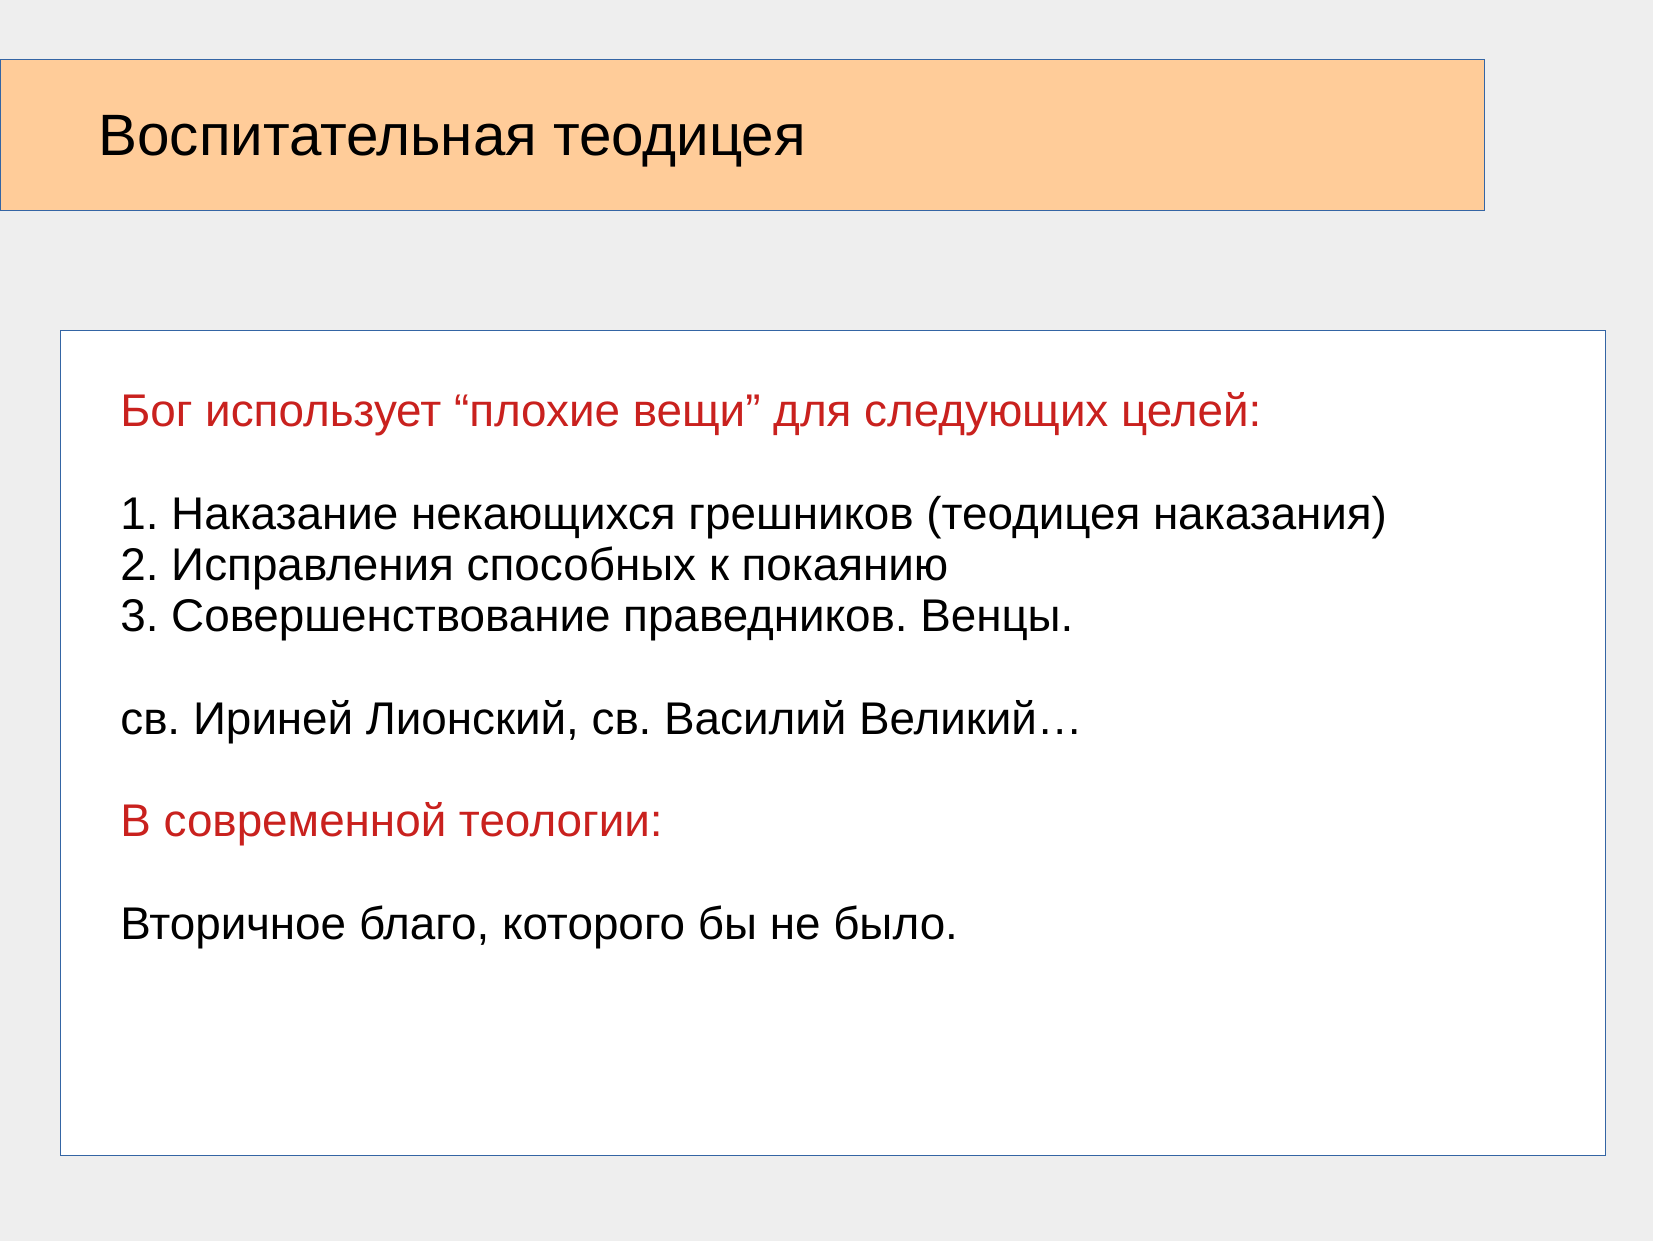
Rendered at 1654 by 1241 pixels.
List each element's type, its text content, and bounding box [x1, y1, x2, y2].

subtitle Бог использует “плохие вещи” для следующих целей: 1. Наказание некающихся грешников (теодицея наказания) 2. Исправления способных к покаянию 3. Совершенствование праведников. Венцы. св. Ириней Лионский, св. Василий Великий… В современной теологии: Вторичное благо, которого бы не было. [120, 385, 1501, 1080]
text_box [60, 330, 1606, 1156]
text_box Воспитательная теодицея [0, 59, 1485, 211]
